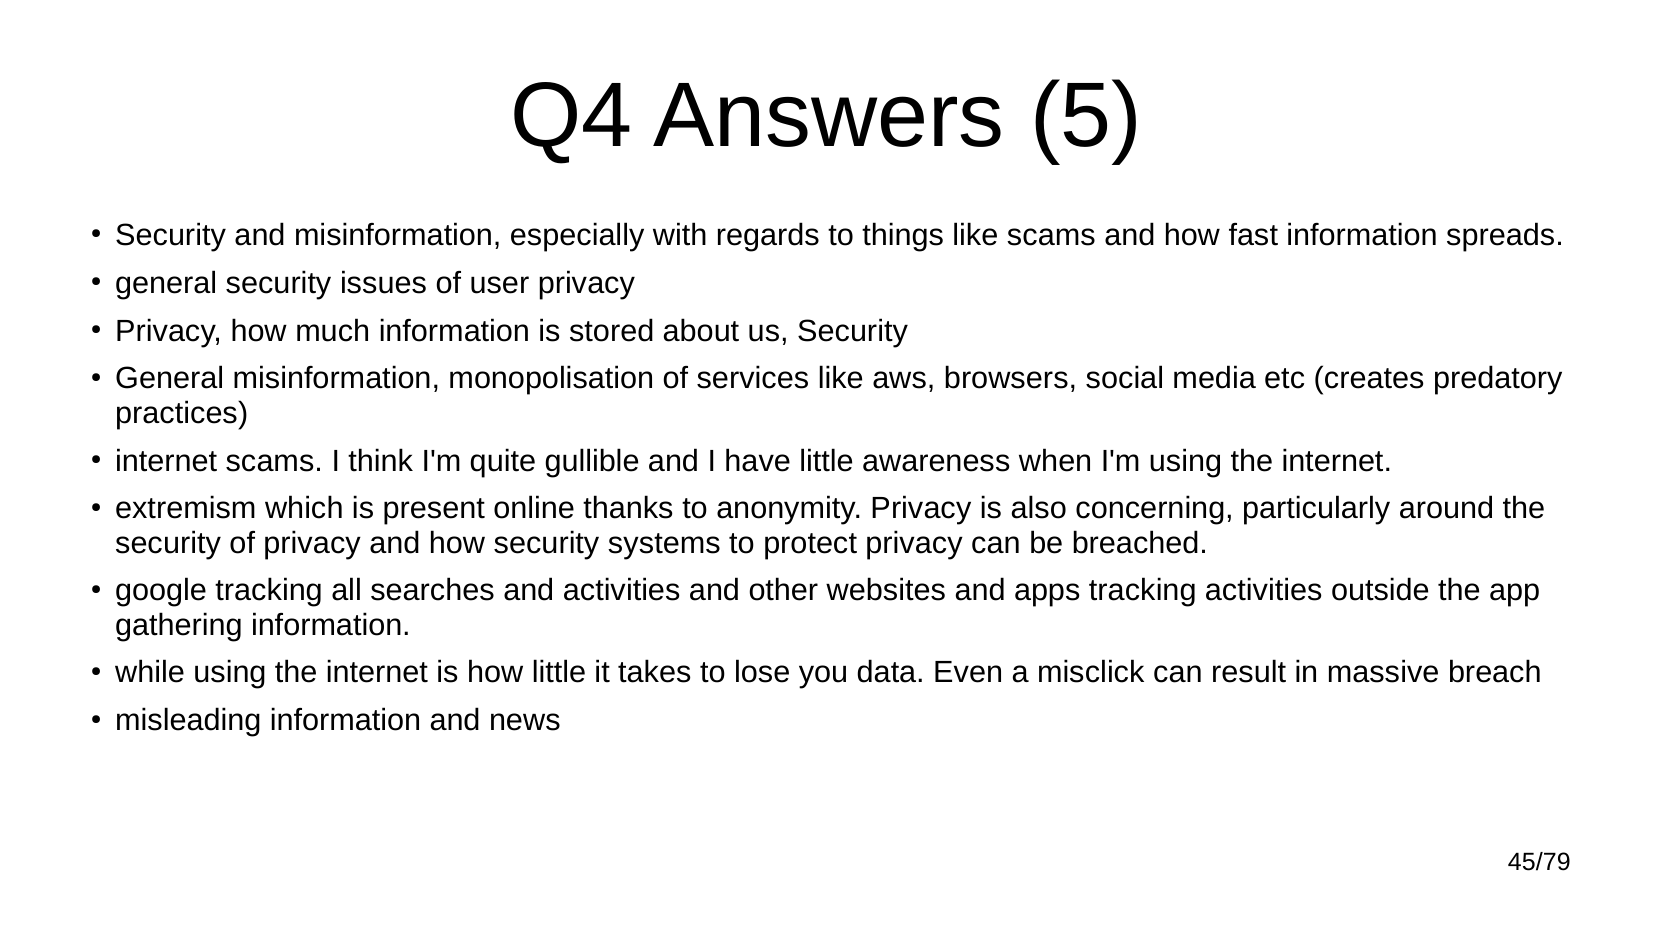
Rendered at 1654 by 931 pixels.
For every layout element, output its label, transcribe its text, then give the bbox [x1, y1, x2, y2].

list Security and misinformation, especially with regards to things like scams and how fast information spreads. general security issues of user privacy Privacy, how much information is stored about us, Security General misinformation, monopolisation of services like aws, browsers, social media etc (creates predatory practices) internet scams. I think I'm quite gullible and I have little awareness when I'm using the internet. extremism which is present online thanks to anonymity. Privacy is also concerning, particularly around the security of privacy and how security systems to protect privacy can be breached. google tracking all searches and activities and other websites and apps tracking activities outside the app gathering information. while using the internet is how little it takes to lose you data. Even a misclick can result in massive breach misleading information and news [82, 217, 1571, 758]
title Q4 Answers (5) [82, 37, 1571, 193]
